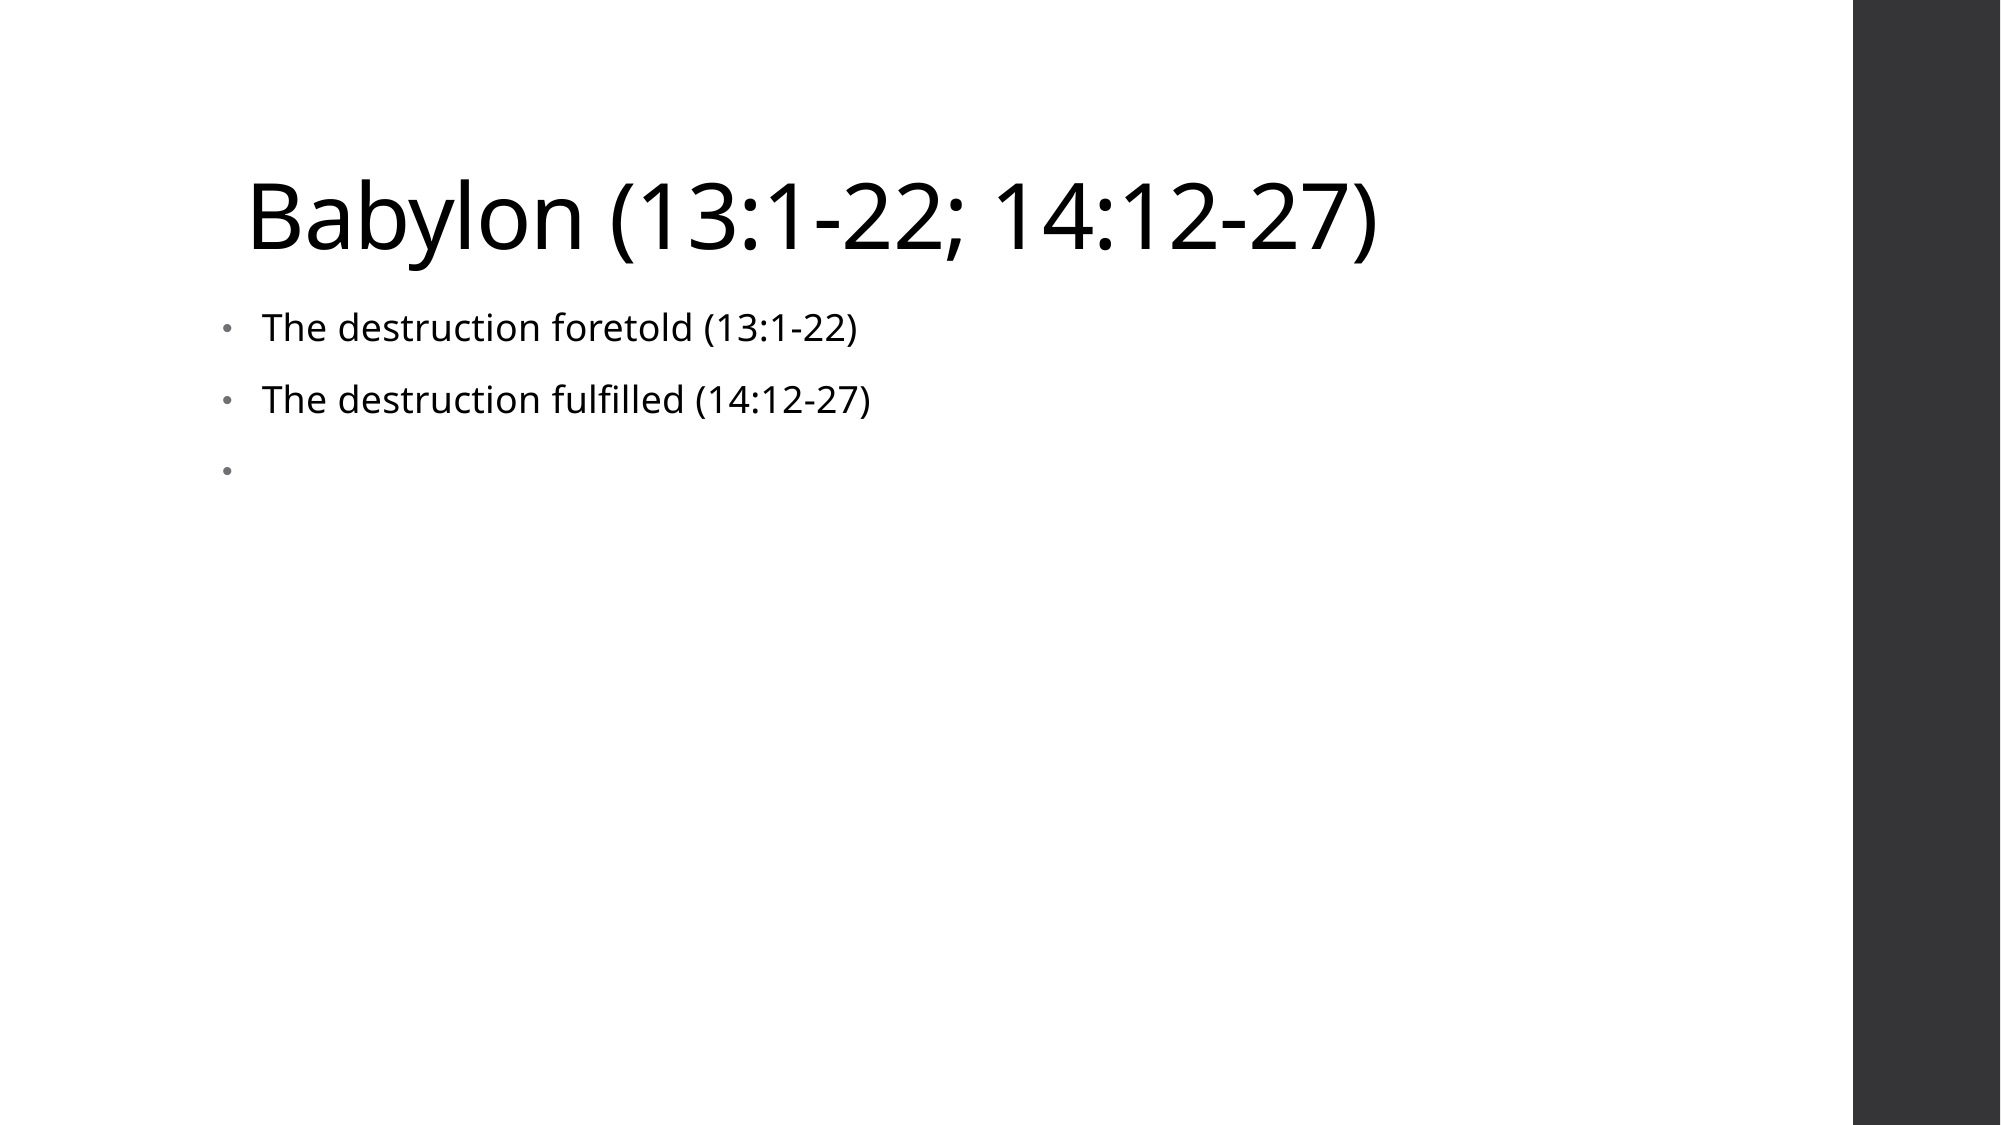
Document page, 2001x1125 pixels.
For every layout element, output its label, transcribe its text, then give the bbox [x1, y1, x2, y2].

list The destruction foretold (13:1-22) The destruction fulfilled (14:12-27) [206, 299, 1617, 1014]
title Babylon (13:1-22; 14:12-27) [206, 60, 1797, 278]
